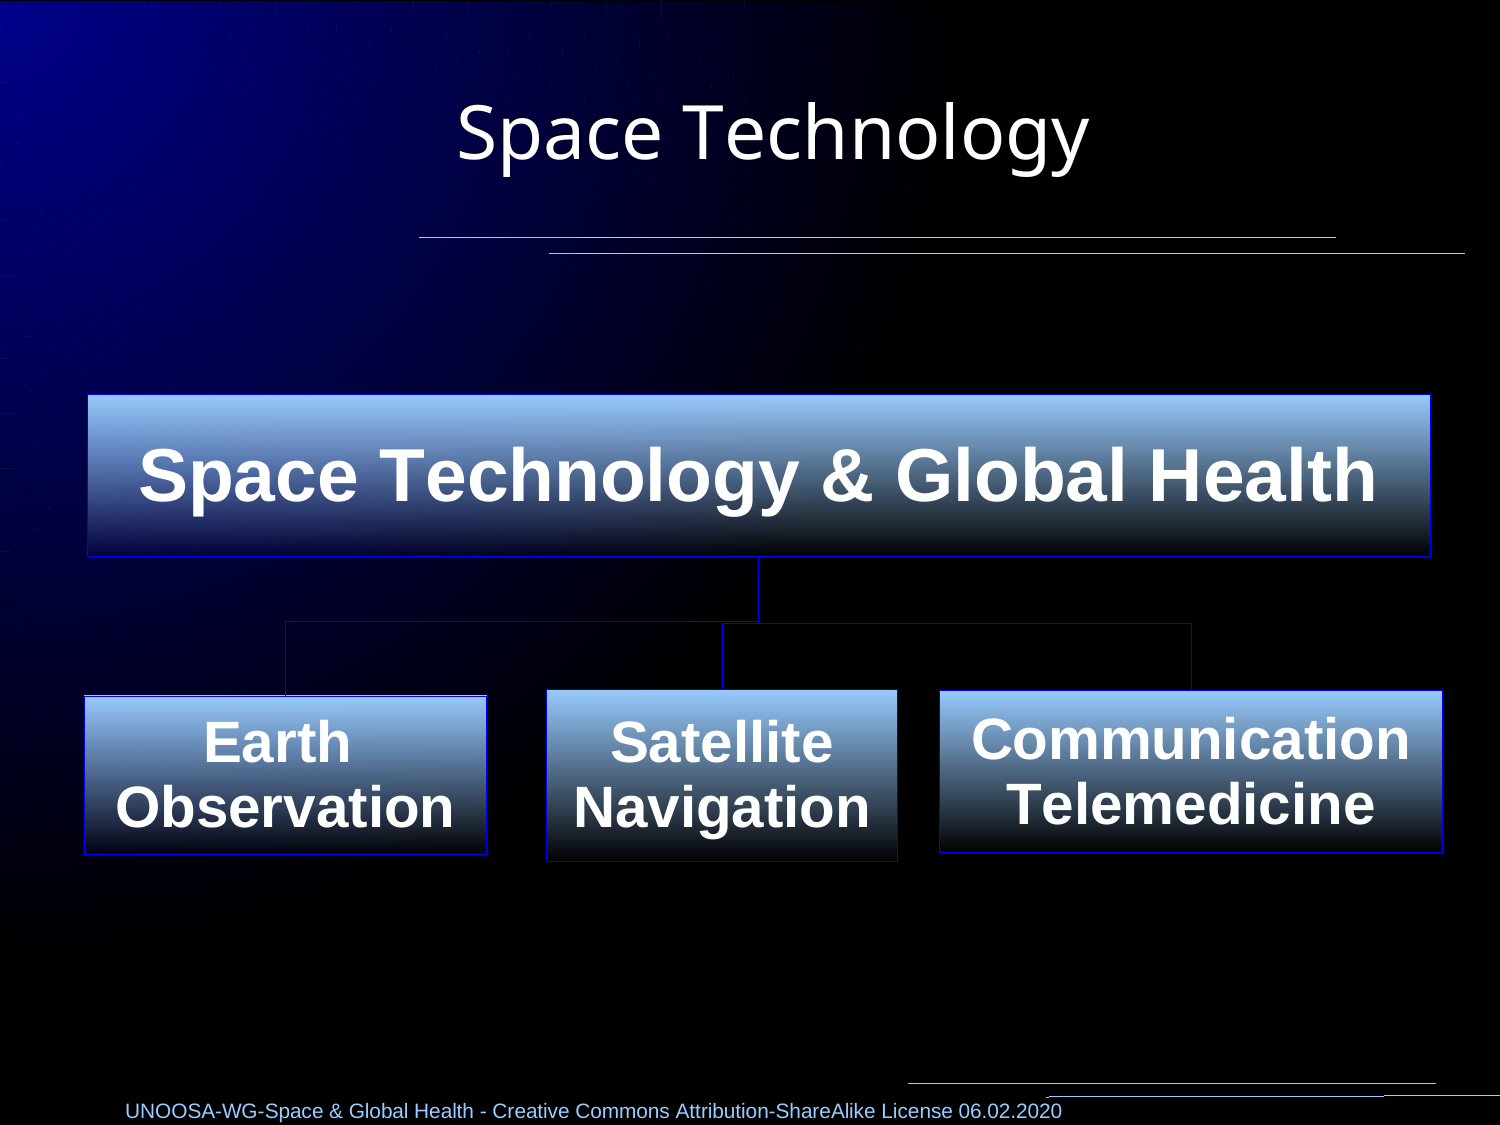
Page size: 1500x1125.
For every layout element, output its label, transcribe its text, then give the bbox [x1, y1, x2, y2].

text_box Earth Observation [84, 695, 487, 699]
text_box Satellite Navigation [546, 689, 898, 693]
text_box Space Technology & Global Health [87, 394, 1431, 398]
text_box Communication Telemedicine [939, 690, 1443, 694]
